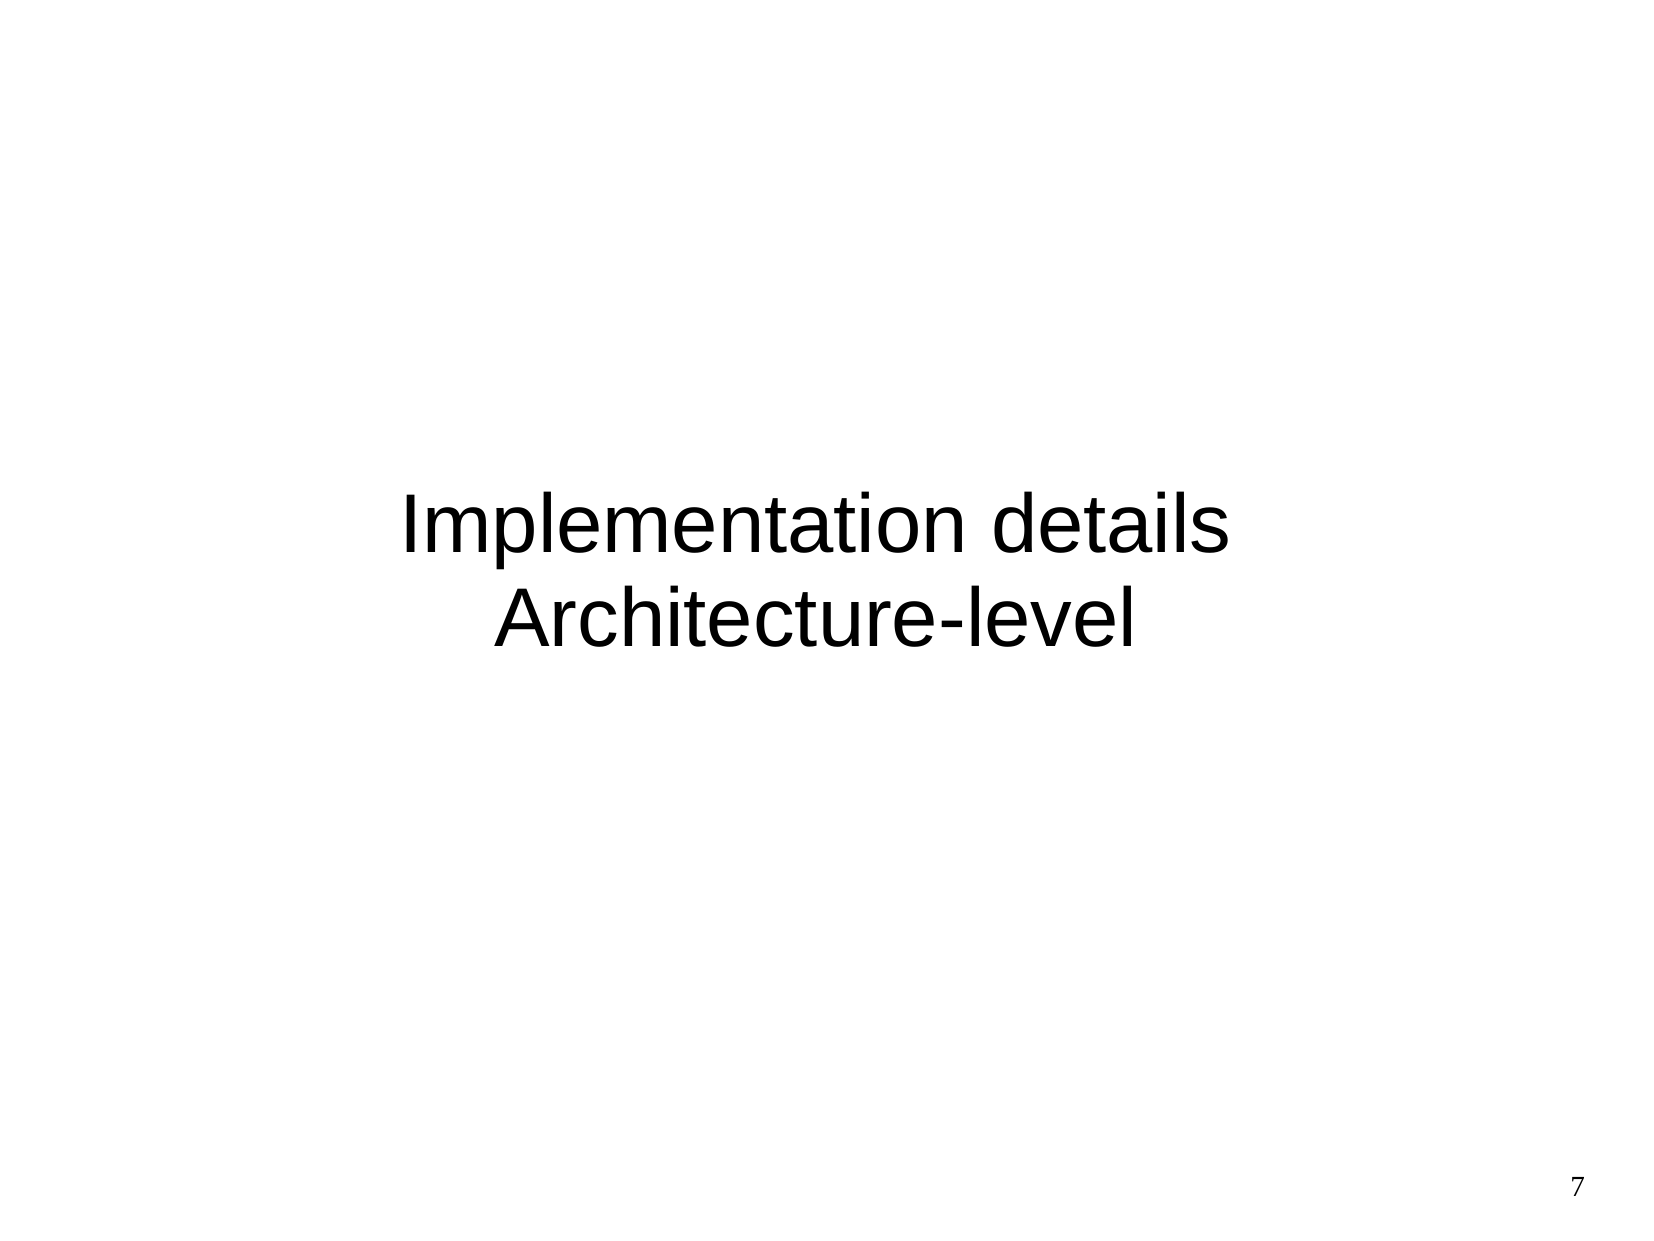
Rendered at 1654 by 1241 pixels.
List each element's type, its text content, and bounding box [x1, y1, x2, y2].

subtitle Implementation details Architecture-level [71, 466, 1561, 676]
